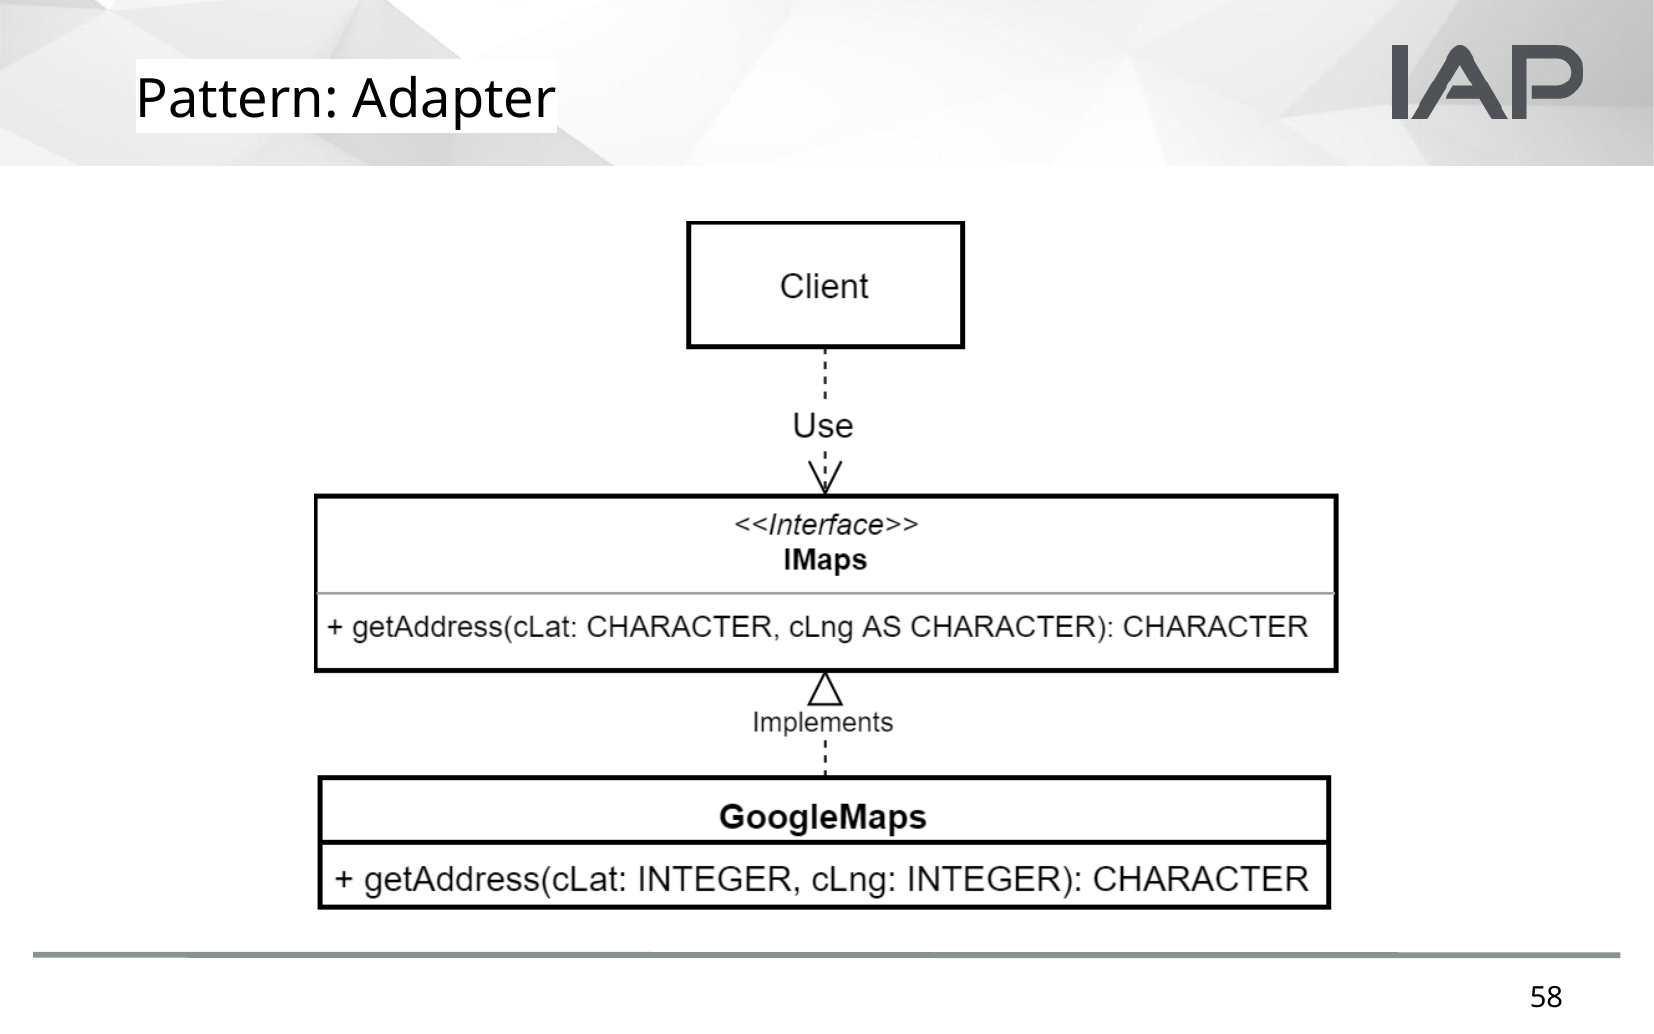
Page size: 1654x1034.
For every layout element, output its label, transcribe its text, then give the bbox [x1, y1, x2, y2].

title Pattern: Adapter [135, 41, 1264, 152]
picture [0, 0, 1654, 166]
picture [314, 221, 1340, 916]
